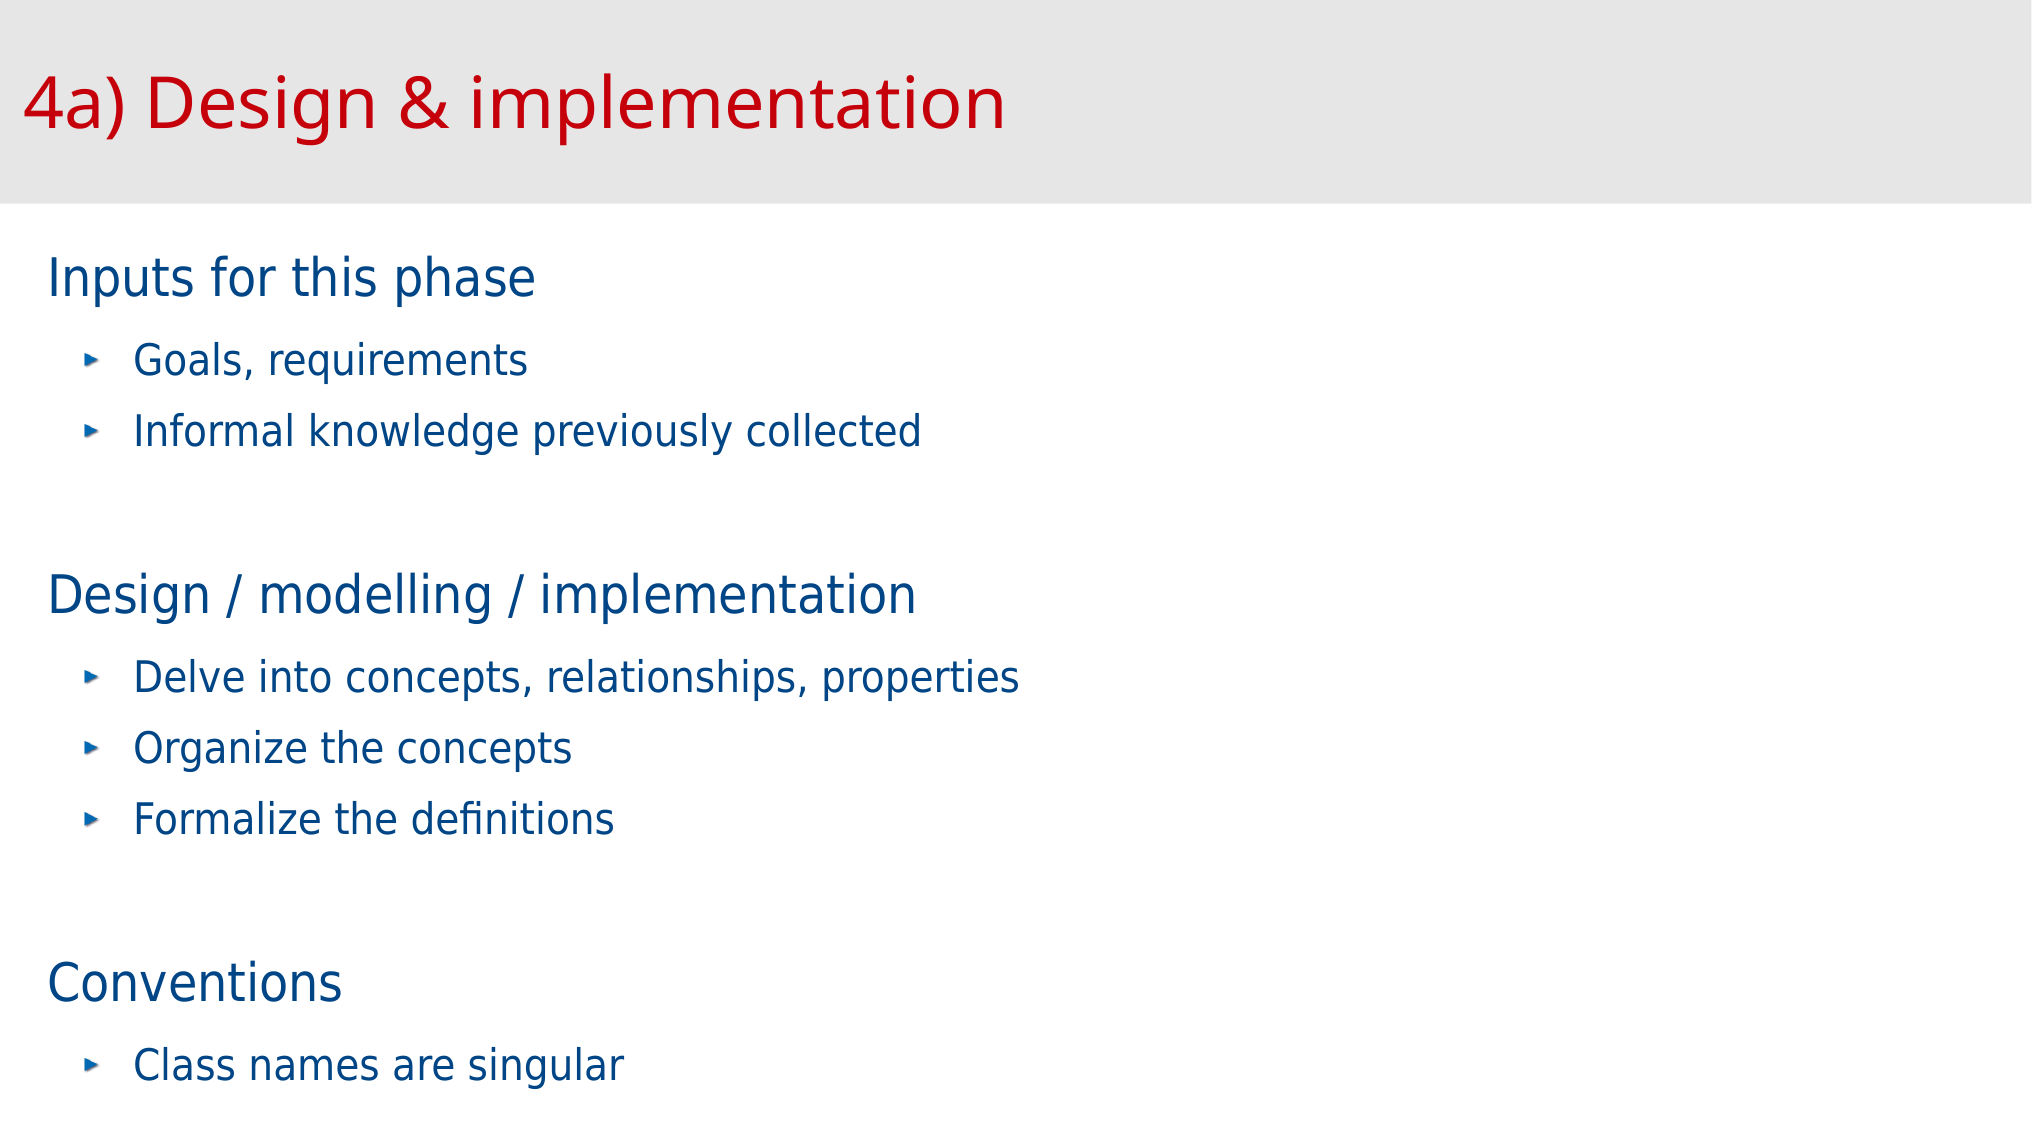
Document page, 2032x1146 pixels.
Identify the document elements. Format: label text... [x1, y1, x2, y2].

list Inputs for this phase Goals, requirements Informal knowledge previously collected Design / modelling / implementation Delve into concepts, relationships, properties Organize the concepts Formalize the definitions Conventions Class names are singular [0, 247, 2032, 1099]
title 4a) Design & implementation [0, 0, 2032, 204]
